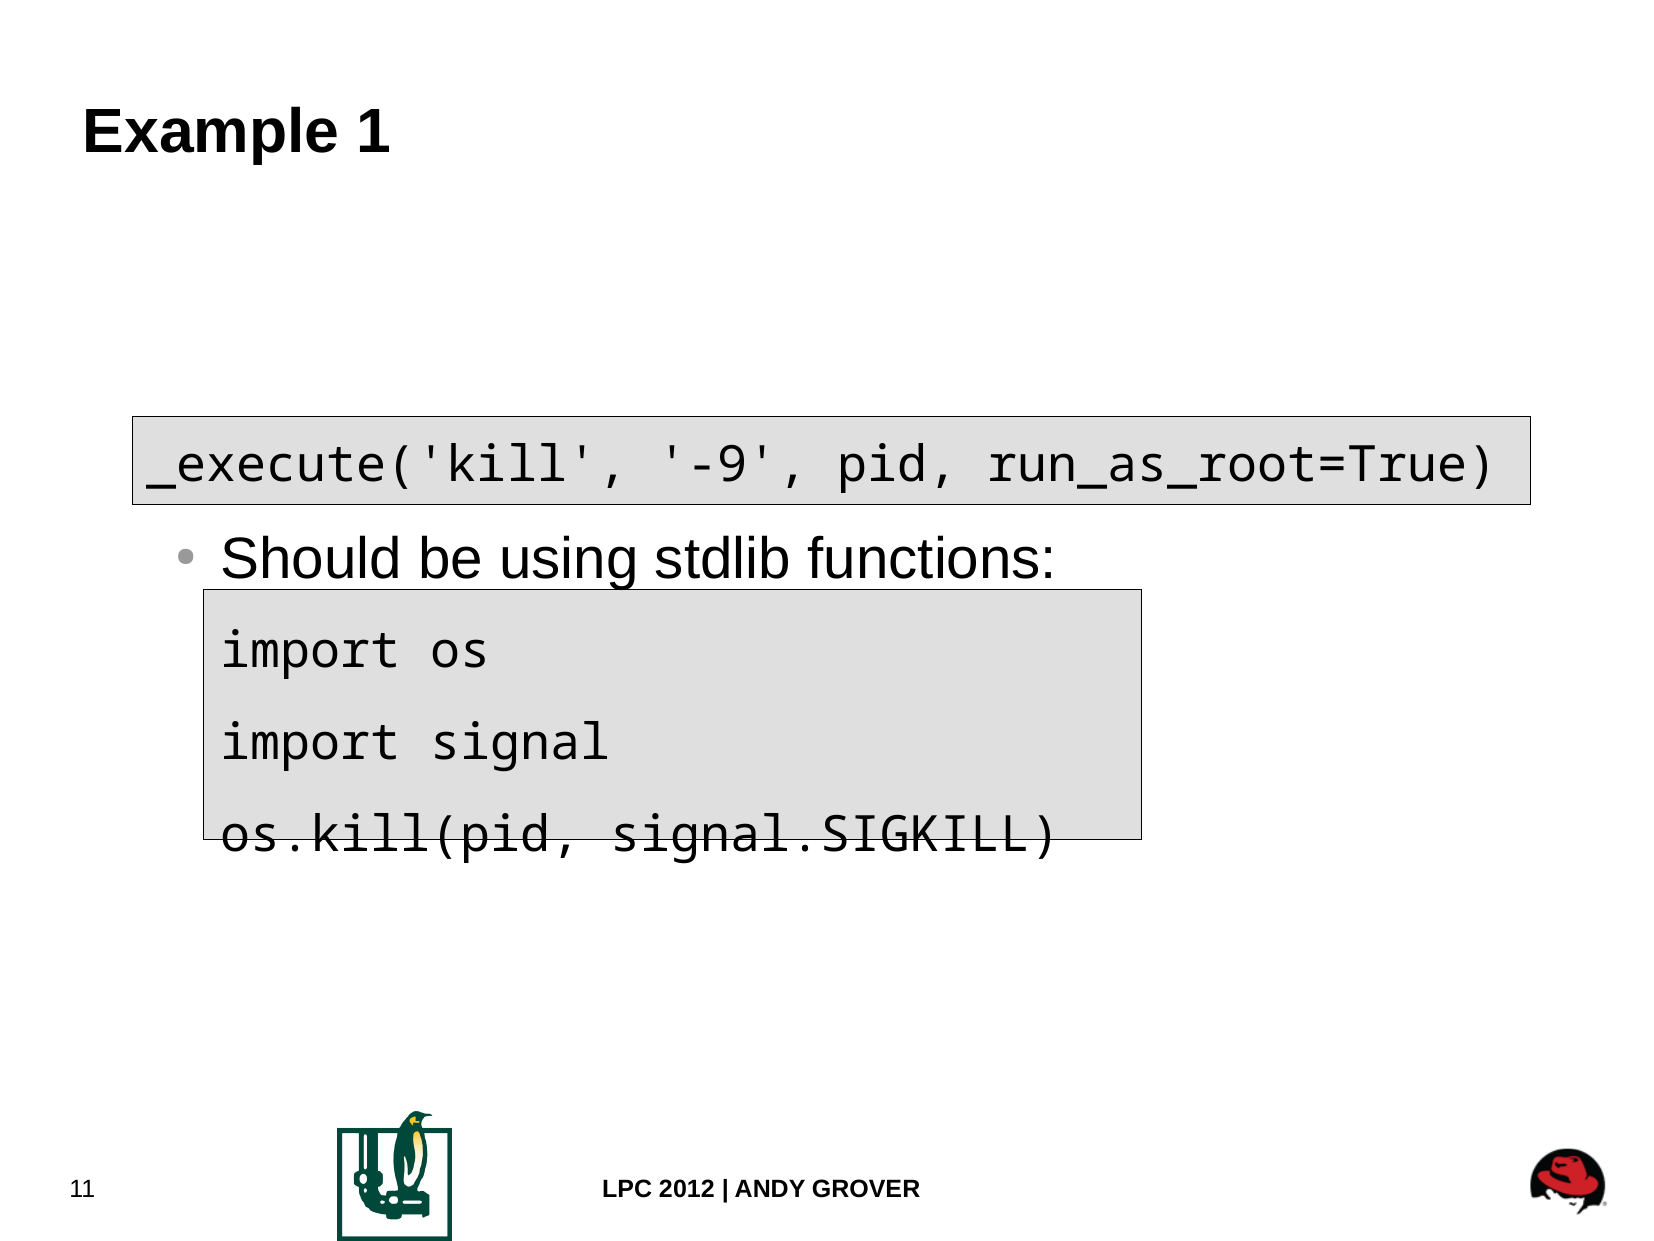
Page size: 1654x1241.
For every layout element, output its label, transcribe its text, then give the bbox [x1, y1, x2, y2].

picture [1529, 1146, 1613, 1224]
text_box [132, 416, 1531, 427]
title Example 1 [82, 37, 1571, 226]
list _execute('kill', '-9', pid, run_as_root=True) Should be using stdlib functions: import os import signal os.kill(pid, signal.SIGKILL) [86, 427, 1576, 965]
picture [337, 1111, 452, 1241]
